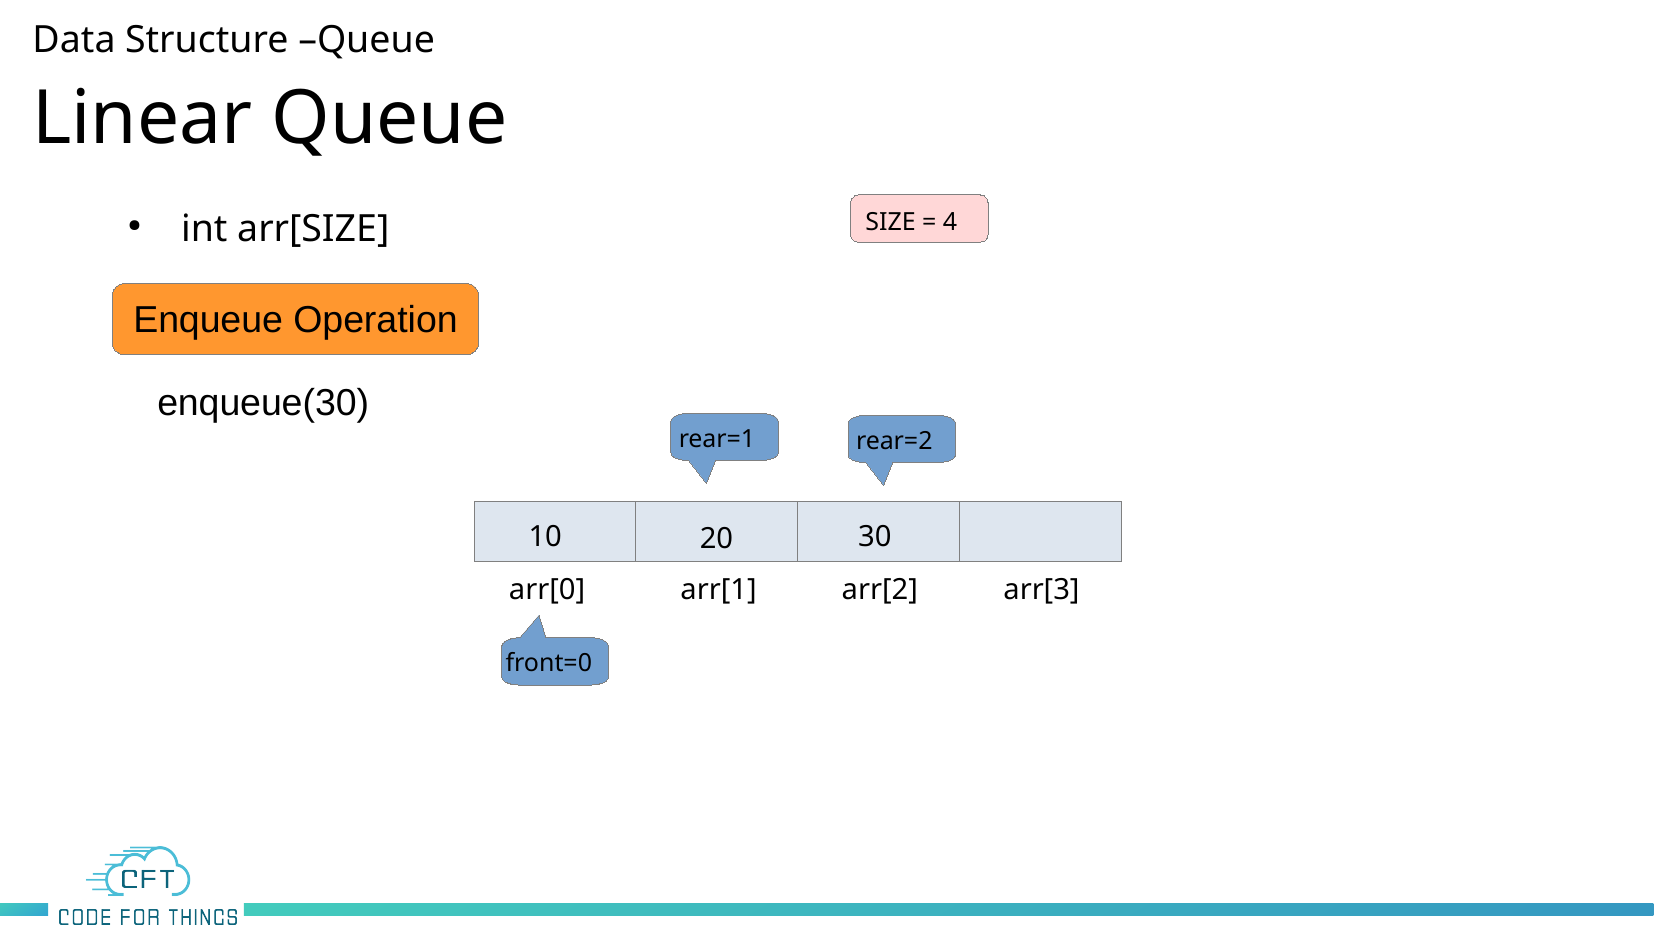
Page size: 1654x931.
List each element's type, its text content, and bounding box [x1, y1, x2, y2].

text_box arr[0] [494, 561, 665, 618]
text_box int arr[SIZE] [95, 194, 567, 253]
text_box arr[3] [988, 561, 1180, 618]
picture [59, 846, 237, 925]
text_box [866, 463, 893, 486]
text_box [474, 501, 1122, 562]
text_box enqueue(30) [142, 374, 384, 432]
text_box [689, 461, 716, 484]
text_box rear=1 [657, 413, 806, 461]
text_box 30 [843, 508, 915, 566]
text_box SIZE = 4 [850, 196, 990, 243]
text_box arr[1] [665, 561, 826, 618]
text_box Enqueue Operation [112, 283, 479, 355]
text_box rear=2 [834, 415, 983, 463]
text_box 10 [513, 507, 585, 565]
text_box front=0 [490, 637, 632, 686]
text_box [520, 615, 546, 637]
text_box 20 [685, 510, 756, 567]
title Data Structure –Queue Linear Queue [32, 12, 1184, 166]
text_box arr[2] [826, 561, 988, 618]
